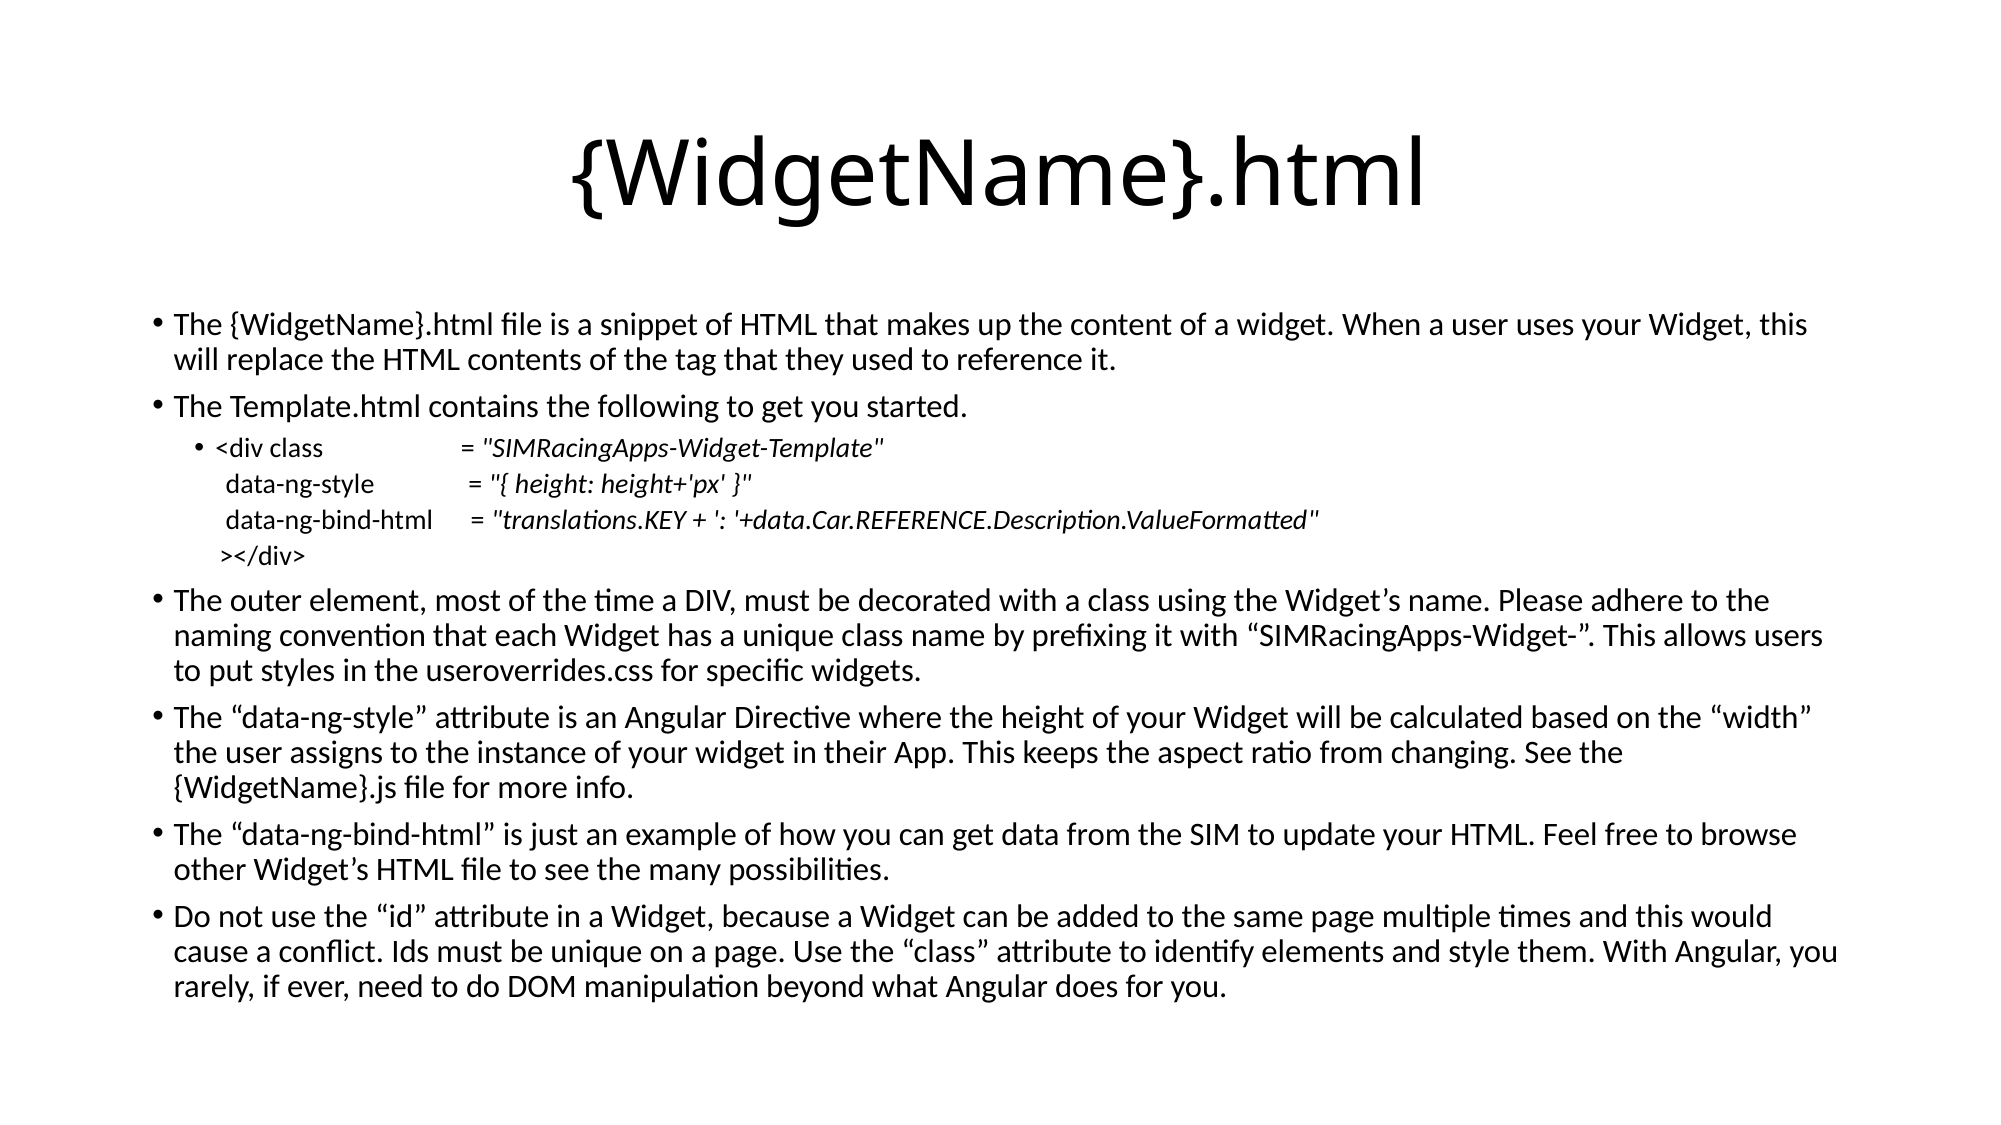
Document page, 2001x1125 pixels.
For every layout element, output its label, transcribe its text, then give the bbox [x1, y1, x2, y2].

title {WidgetName}.html [137, 59, 1863, 278]
list The {WidgetName}.html file is a snippet of HTML that makes up the content of a widget. When a user uses your Widget, this will replace the HTML contents of the tag that they used to reference it. The Template.html contains the following to get you started. <div class = "SIMRacingApps-Widget-Template" data-ng-style = "{ height: height+'px' }" data-ng-bind-html = "translations.KEY + ': '+data.Car.REFERENCE.Description.ValueFormatted" ></div> The outer element, most of the time a DIV, must be decorated with a class using the Widget’s name. Please adhere to the naming convention that each Widget has a unique class name by prefixing it with “SIMRacingApps-Widget-”. This allows users to put styles in the useroverrides.css for specific widgets. The “data-ng-style” attribute is an Angular Directive where the height of your Widget will be calculated based on the “width” the user assigns to the instance of your widget in their App. This keeps the aspect ratio from changing. See the {WidgetName}.js file for more info. The “data-ng-bind-html” is just an example of how you can get data from the SIM to update your HTML. Feel free to browse other Widget’s HTML file to see the many possibilities. Do not use the “id” attribute in a Widget, because a Widget can be added to the same page multiple times and this would cause a conflict. Ids must be unique on a page. Use the “class” attribute to identify elements and style them. With Angular, you rarely, if ever, need to do DOM manipulation beyond what Angular does for you. [137, 299, 1863, 1014]
